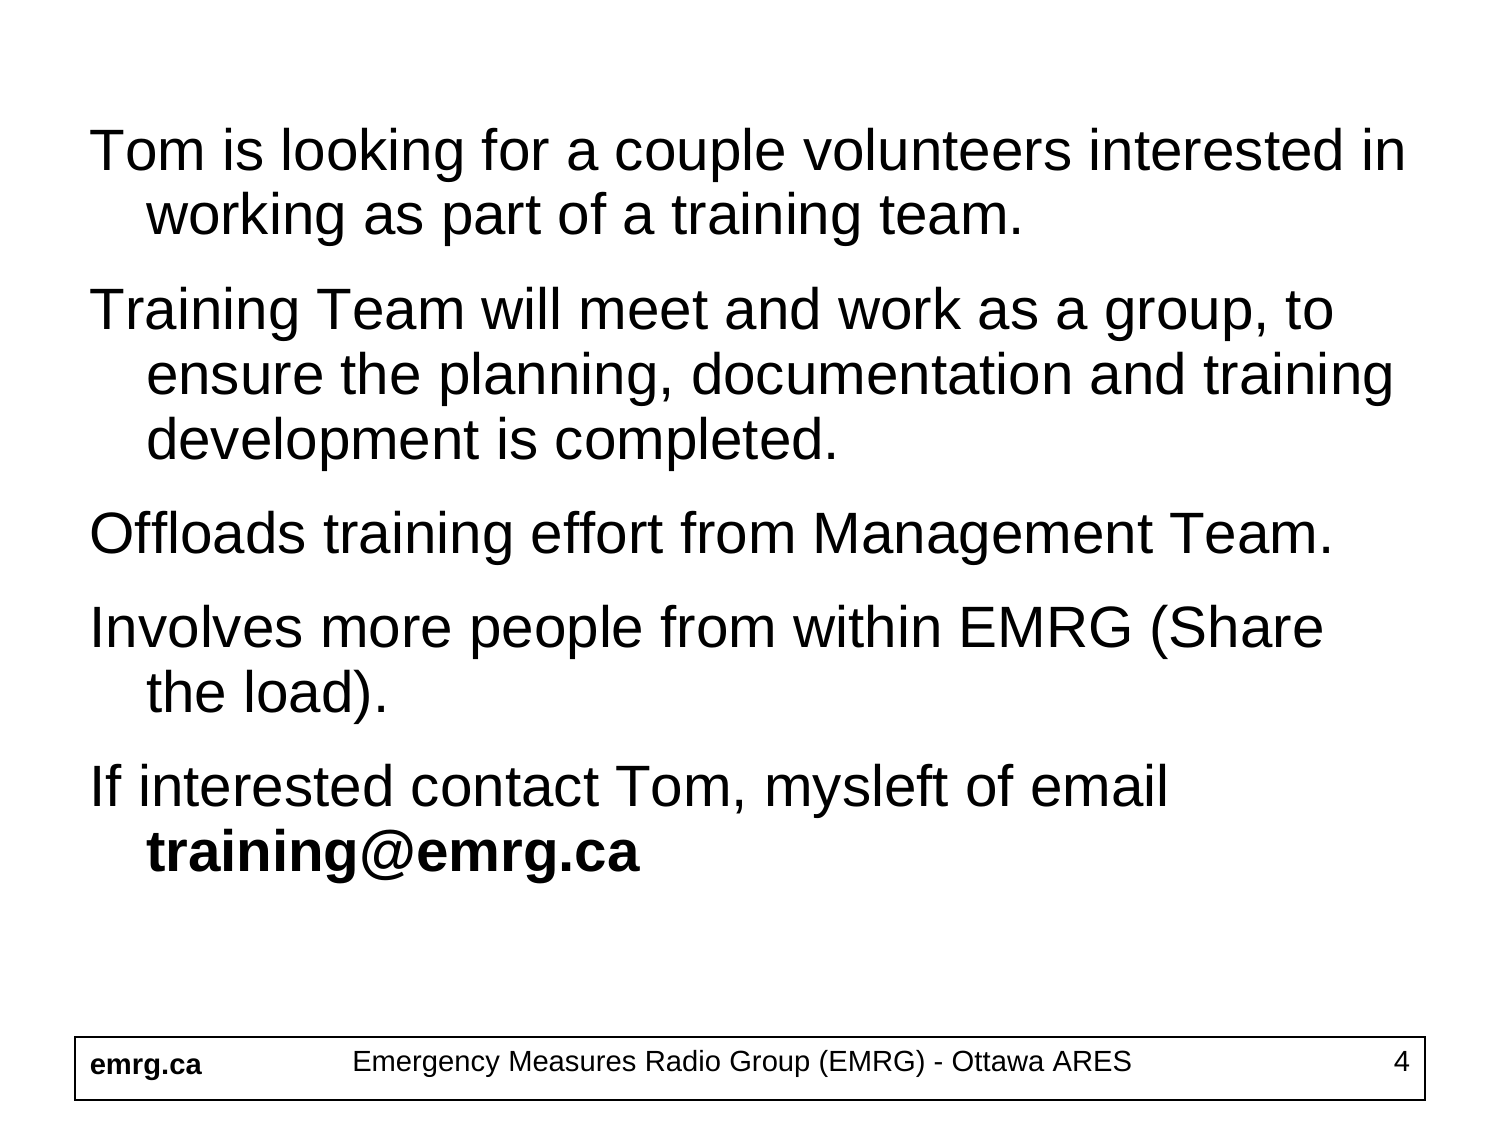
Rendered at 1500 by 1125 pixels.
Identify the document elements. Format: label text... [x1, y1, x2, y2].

list Tom is looking for a couple volunteers interested in working as part of a training team. Training Team will meet and work as a group, to ensure the planning, documentation and training development is completed. Offloads training effort from Management Team. Involves more people from within EMRG (Share the load). If interested contact Tom, mysleft of email training@emrg.ca [75, 109, 1426, 1041]
